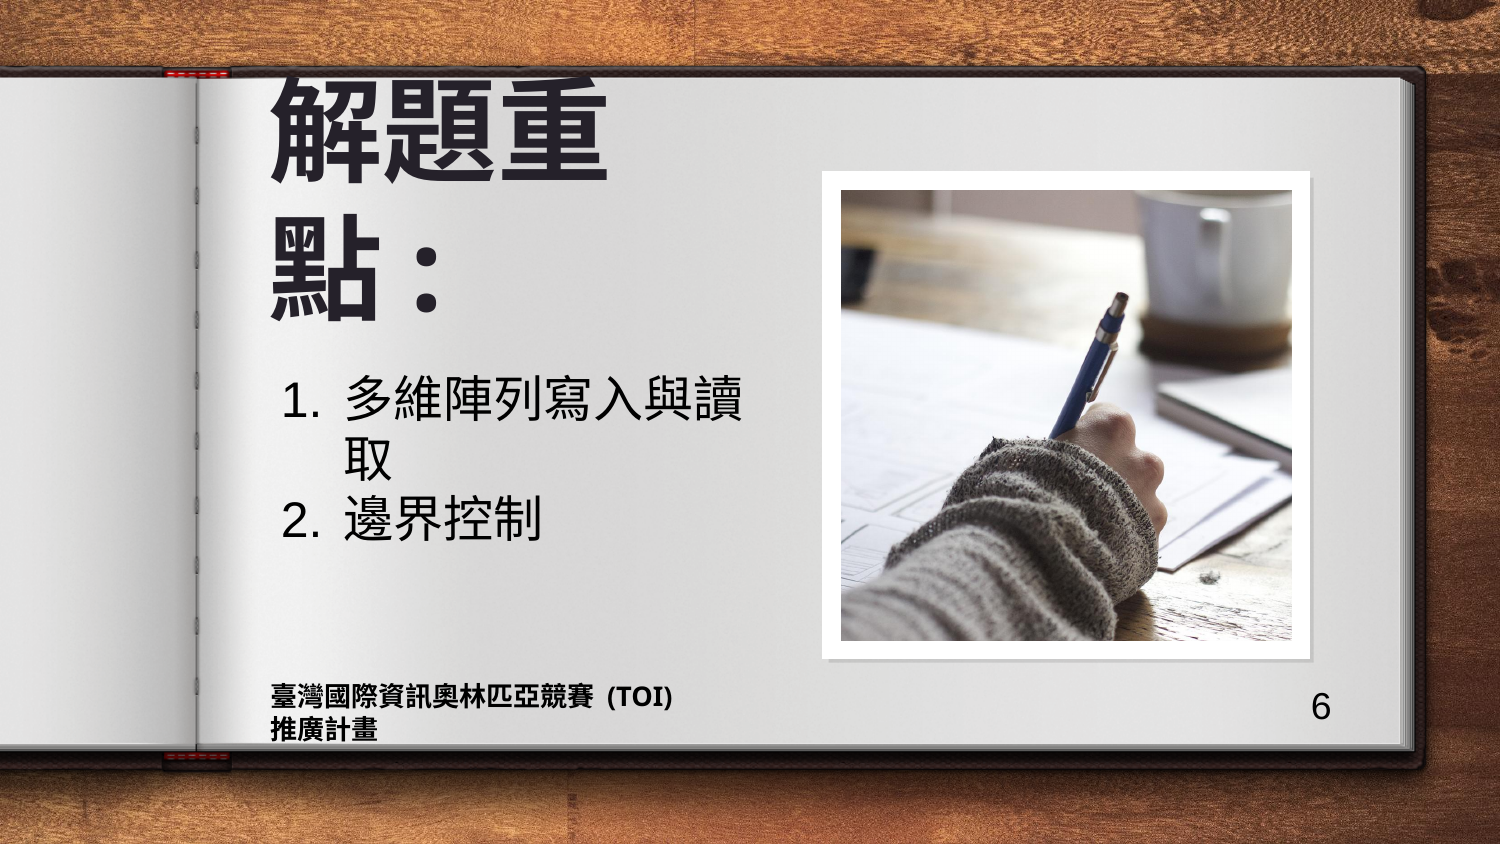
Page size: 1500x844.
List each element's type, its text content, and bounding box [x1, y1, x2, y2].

text_box 解題重點: [420, 158, 442, 170]
text_box 解題重點: [253, 158, 784, 349]
picture [0, 0, 1500, 844]
text_box <number> [1295, 672, 1386, 737]
text_box 多維陣列寫入與讀取 邊界控制 [253, 352, 807, 656]
text_box [829, 178, 1314, 663]
